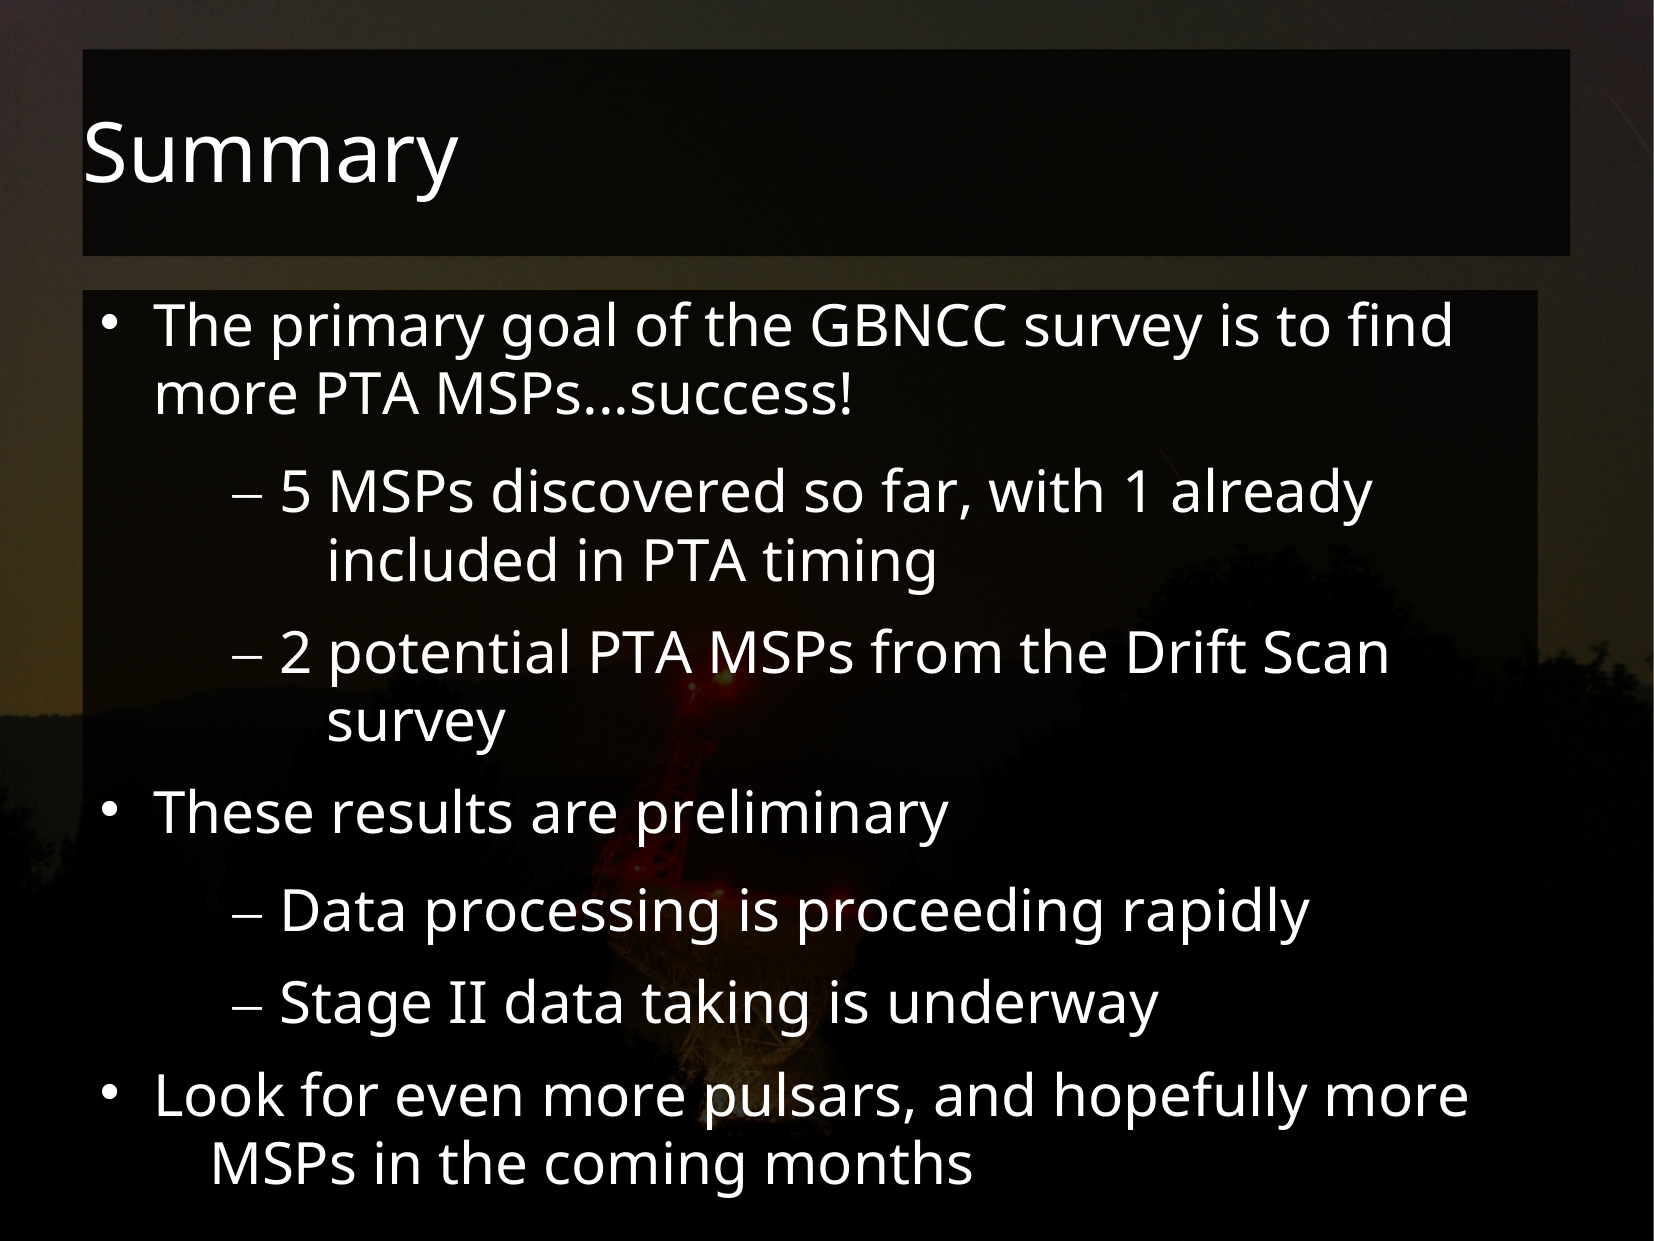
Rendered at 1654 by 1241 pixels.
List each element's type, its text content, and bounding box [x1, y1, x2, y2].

picture [0, 0, 1654, 1241]
title Summary [82, 49, 1571, 257]
list The primary goal of the GBNCC survey is to find more PTA MSPs...success! 5 MSPs discovered so far, with 1 already included in PTA timing 2 potential PTA MSPs from the Drift Scan survey These results are preliminary Data processing is proceeding rapidly Stage II data taking is underway Look for even more pulsars, and hopefully more MSPs in the coming months [82, 290, 1538, 1200]
